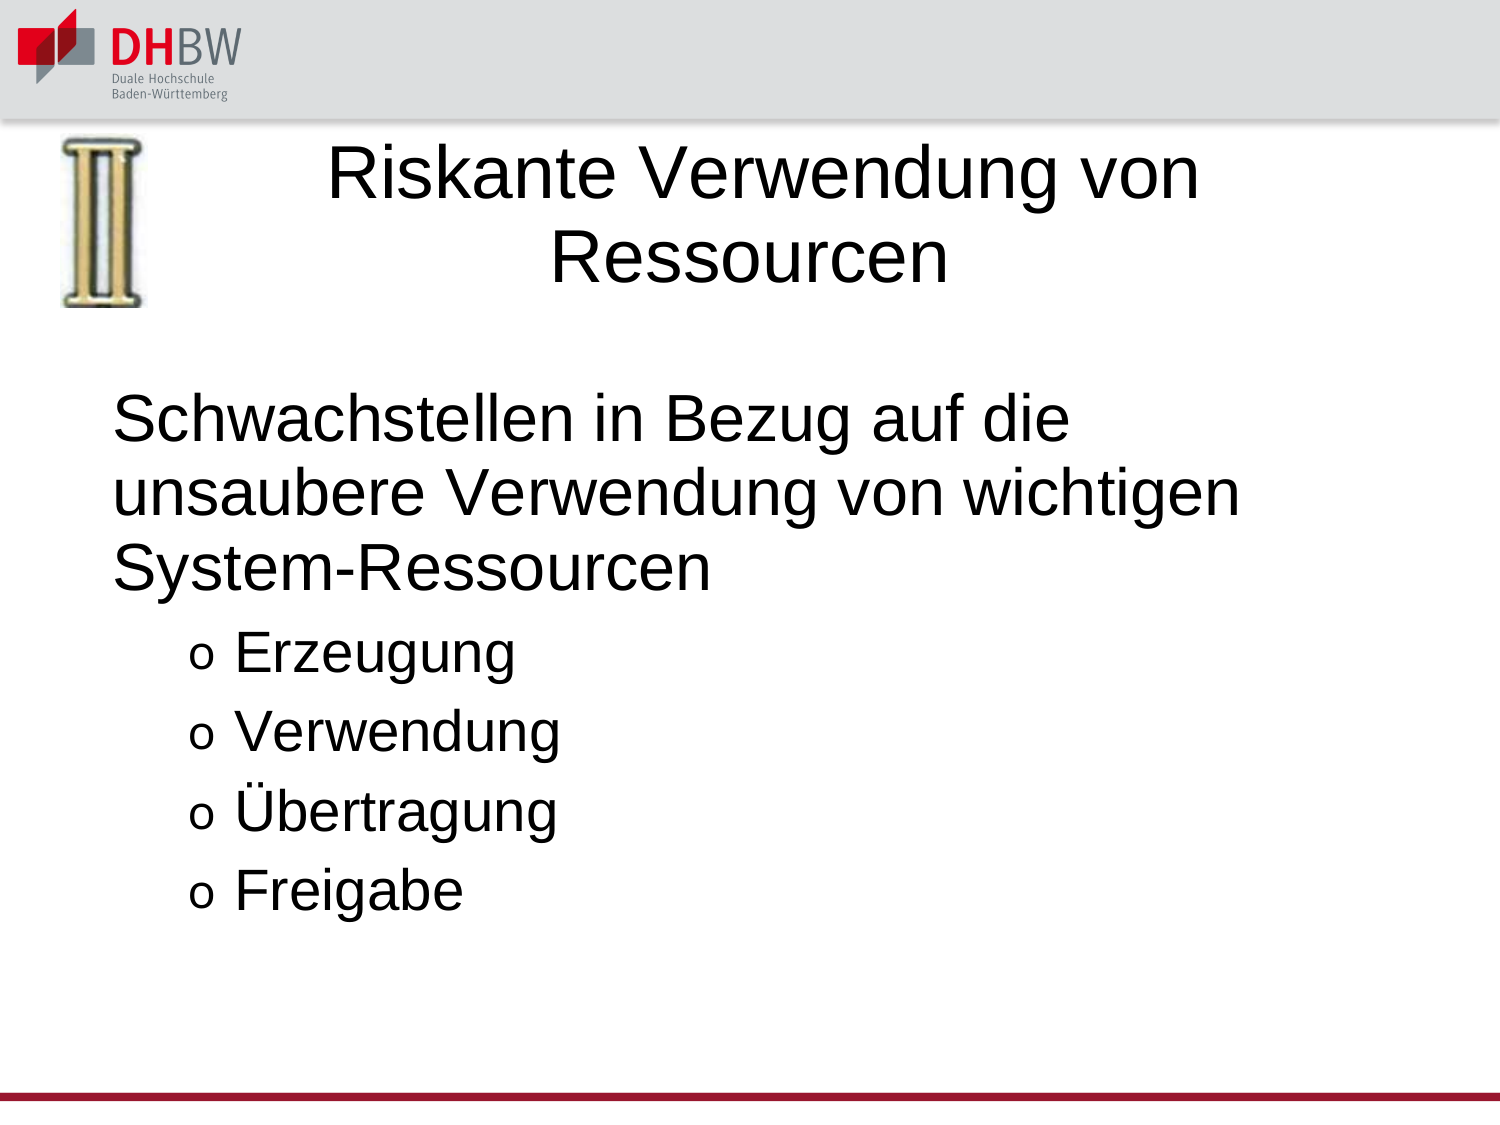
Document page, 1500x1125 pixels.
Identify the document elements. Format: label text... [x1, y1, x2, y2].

picture [0, 0, 1500, 1121]
title Riskante Verwendung von Ressourcen [112, 99, 1388, 330]
list Schwachstellen in Bezug auf die unsaubere Verwendung von wichtigen System-Ressourcen Erzeugung Verwendung Übertragung Freigabe [112, 380, 1388, 1036]
